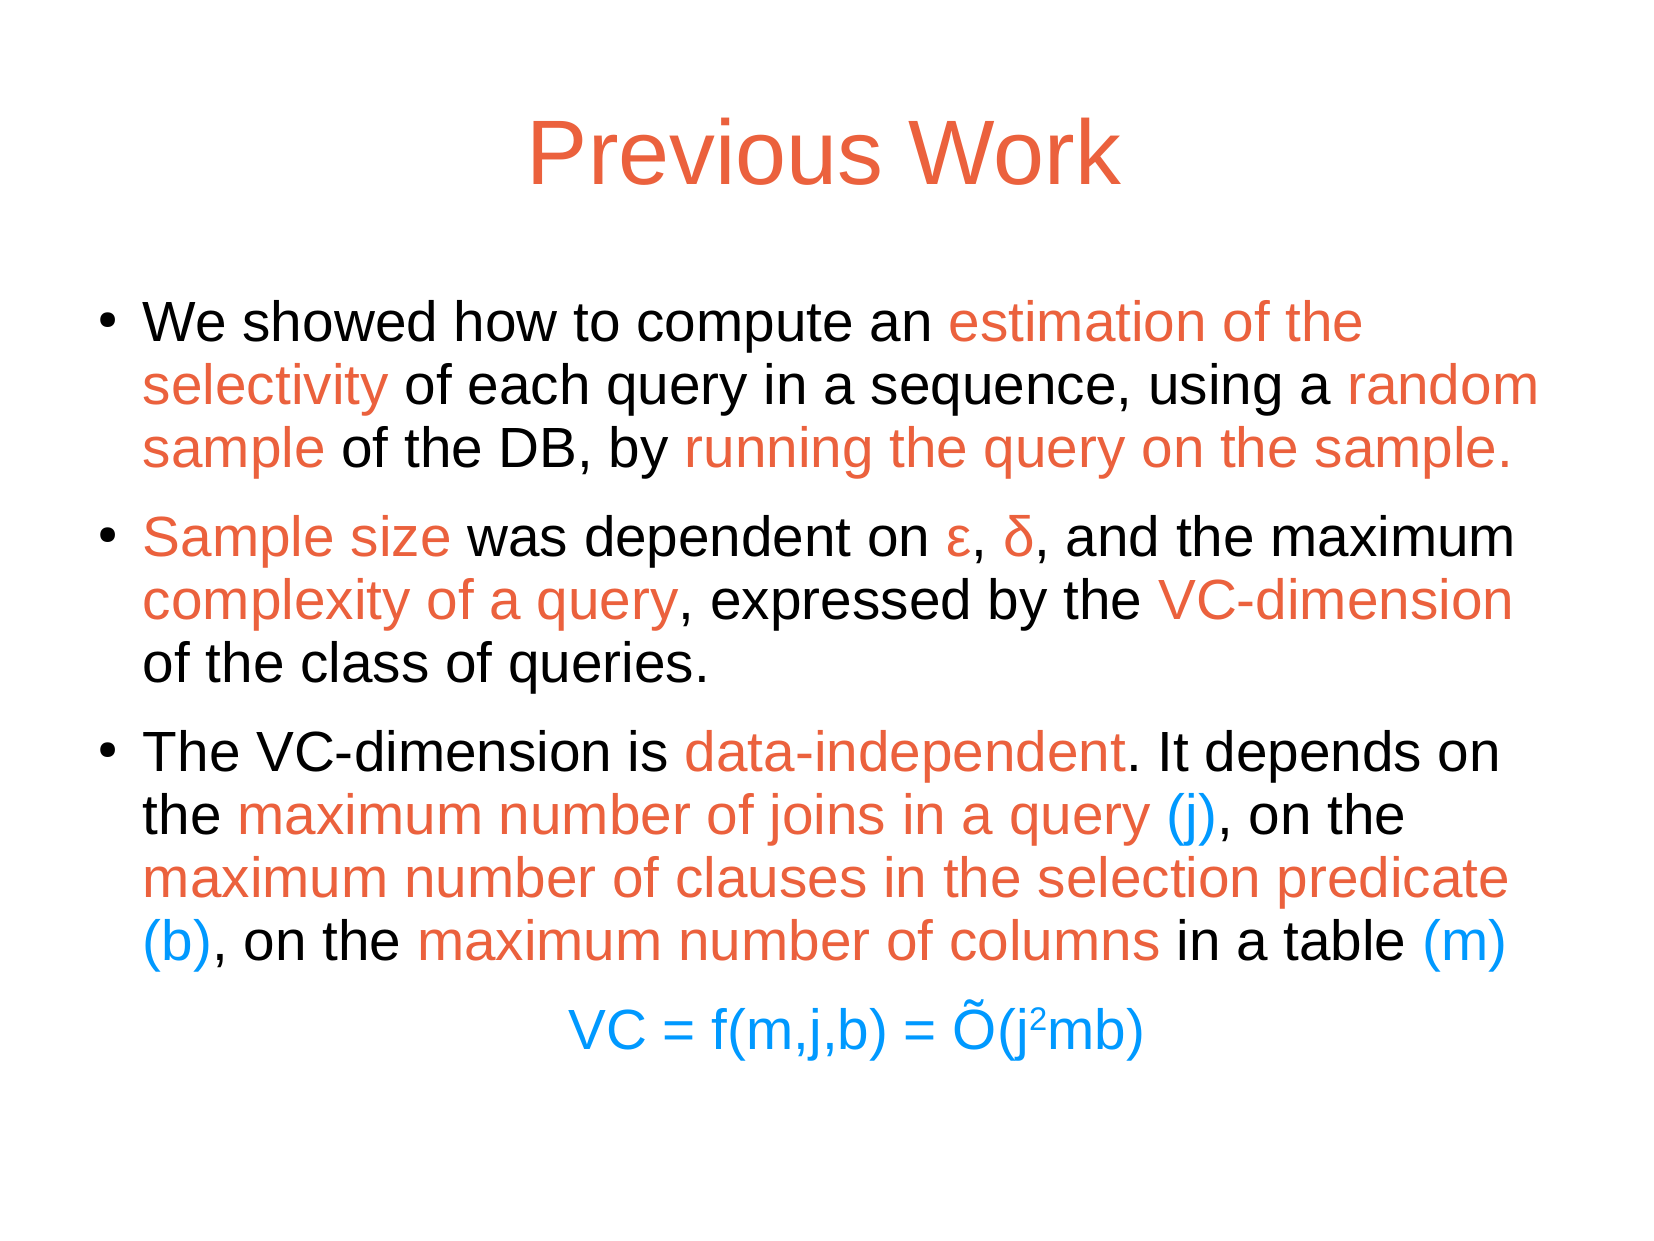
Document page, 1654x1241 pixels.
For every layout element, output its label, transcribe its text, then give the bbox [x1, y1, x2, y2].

title Previous Work [82, 49, 1571, 257]
list We showed how to compute an estimation of the selectivity of each query in a sequence, using a random sample of the DB, by running the query on the sample. Sample size was dependent on ε, δ, and the maximum complexity of a query, expressed by the VC-dimension of the class of queries. The VC-dimension is data-independent. It depends on the maximum number of joins in a query (j), on the maximum number of clauses in the selection predicate (b), on the maximum number of columns in a table (m) VC = f(m,j,b) = Õ(j2mb) [82, 290, 1571, 1109]
